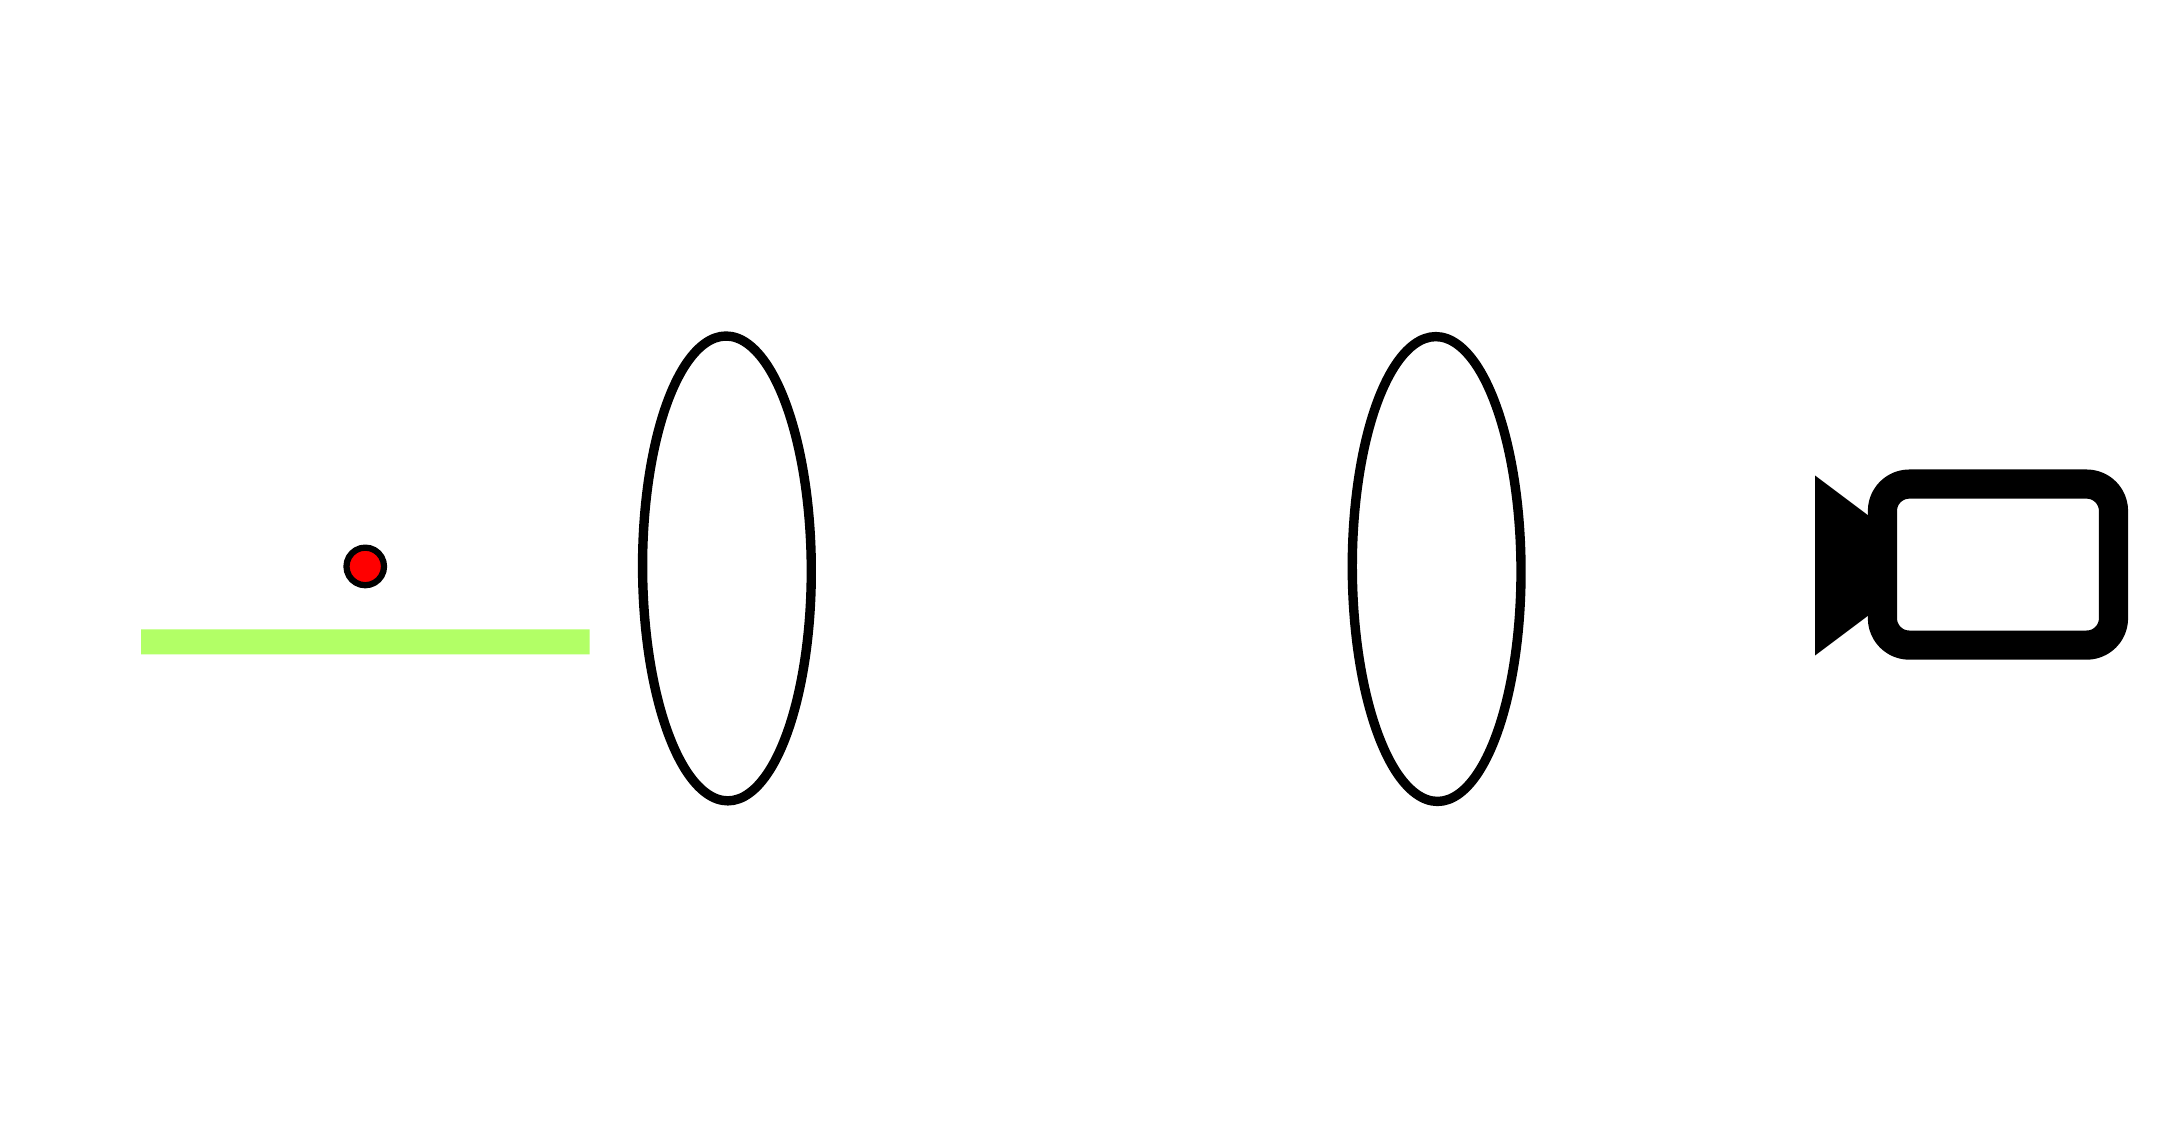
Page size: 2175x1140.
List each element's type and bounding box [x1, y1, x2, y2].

text_box [1815, 475, 1876, 656]
text_box [1352, 336, 1522, 802]
text_box [642, 336, 812, 801]
text_box [1882, 484, 2114, 646]
text_box [346, 547, 385, 586]
